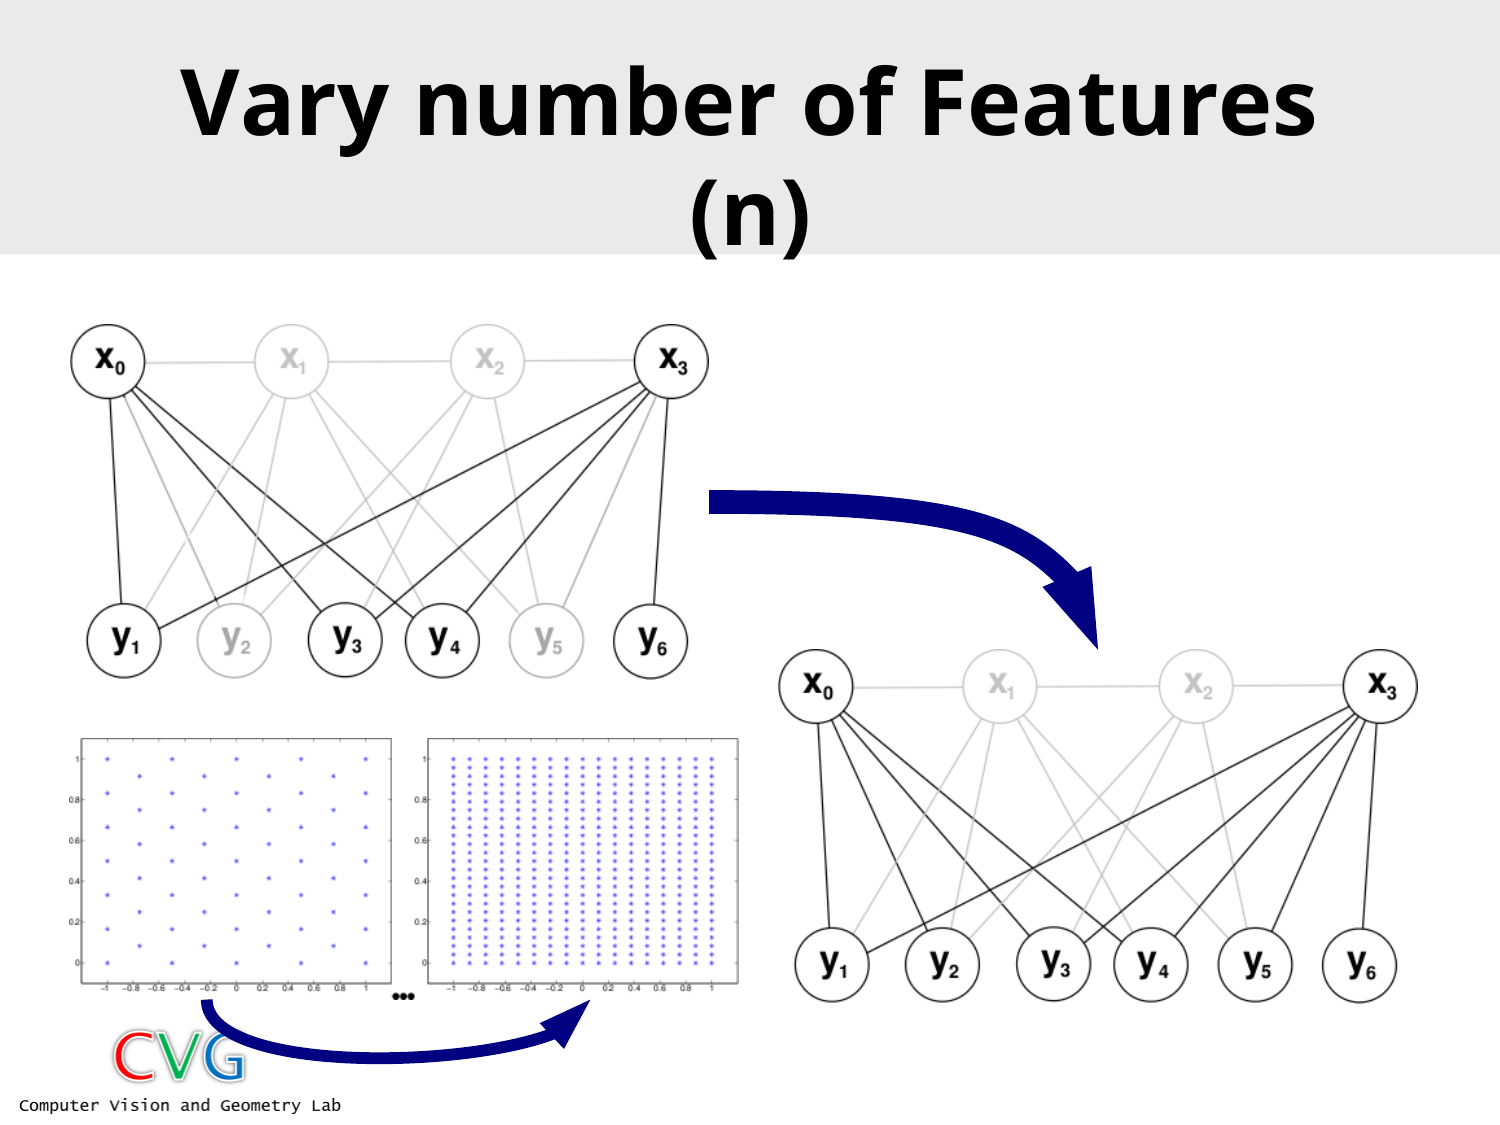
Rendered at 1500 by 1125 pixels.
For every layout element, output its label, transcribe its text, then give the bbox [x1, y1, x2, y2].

title Vary number of Features (n) [114, 35, 1386, 271]
picture [778, 649, 1418, 1004]
picture [1, 738, 739, 1124]
picture [70, 324, 709, 680]
